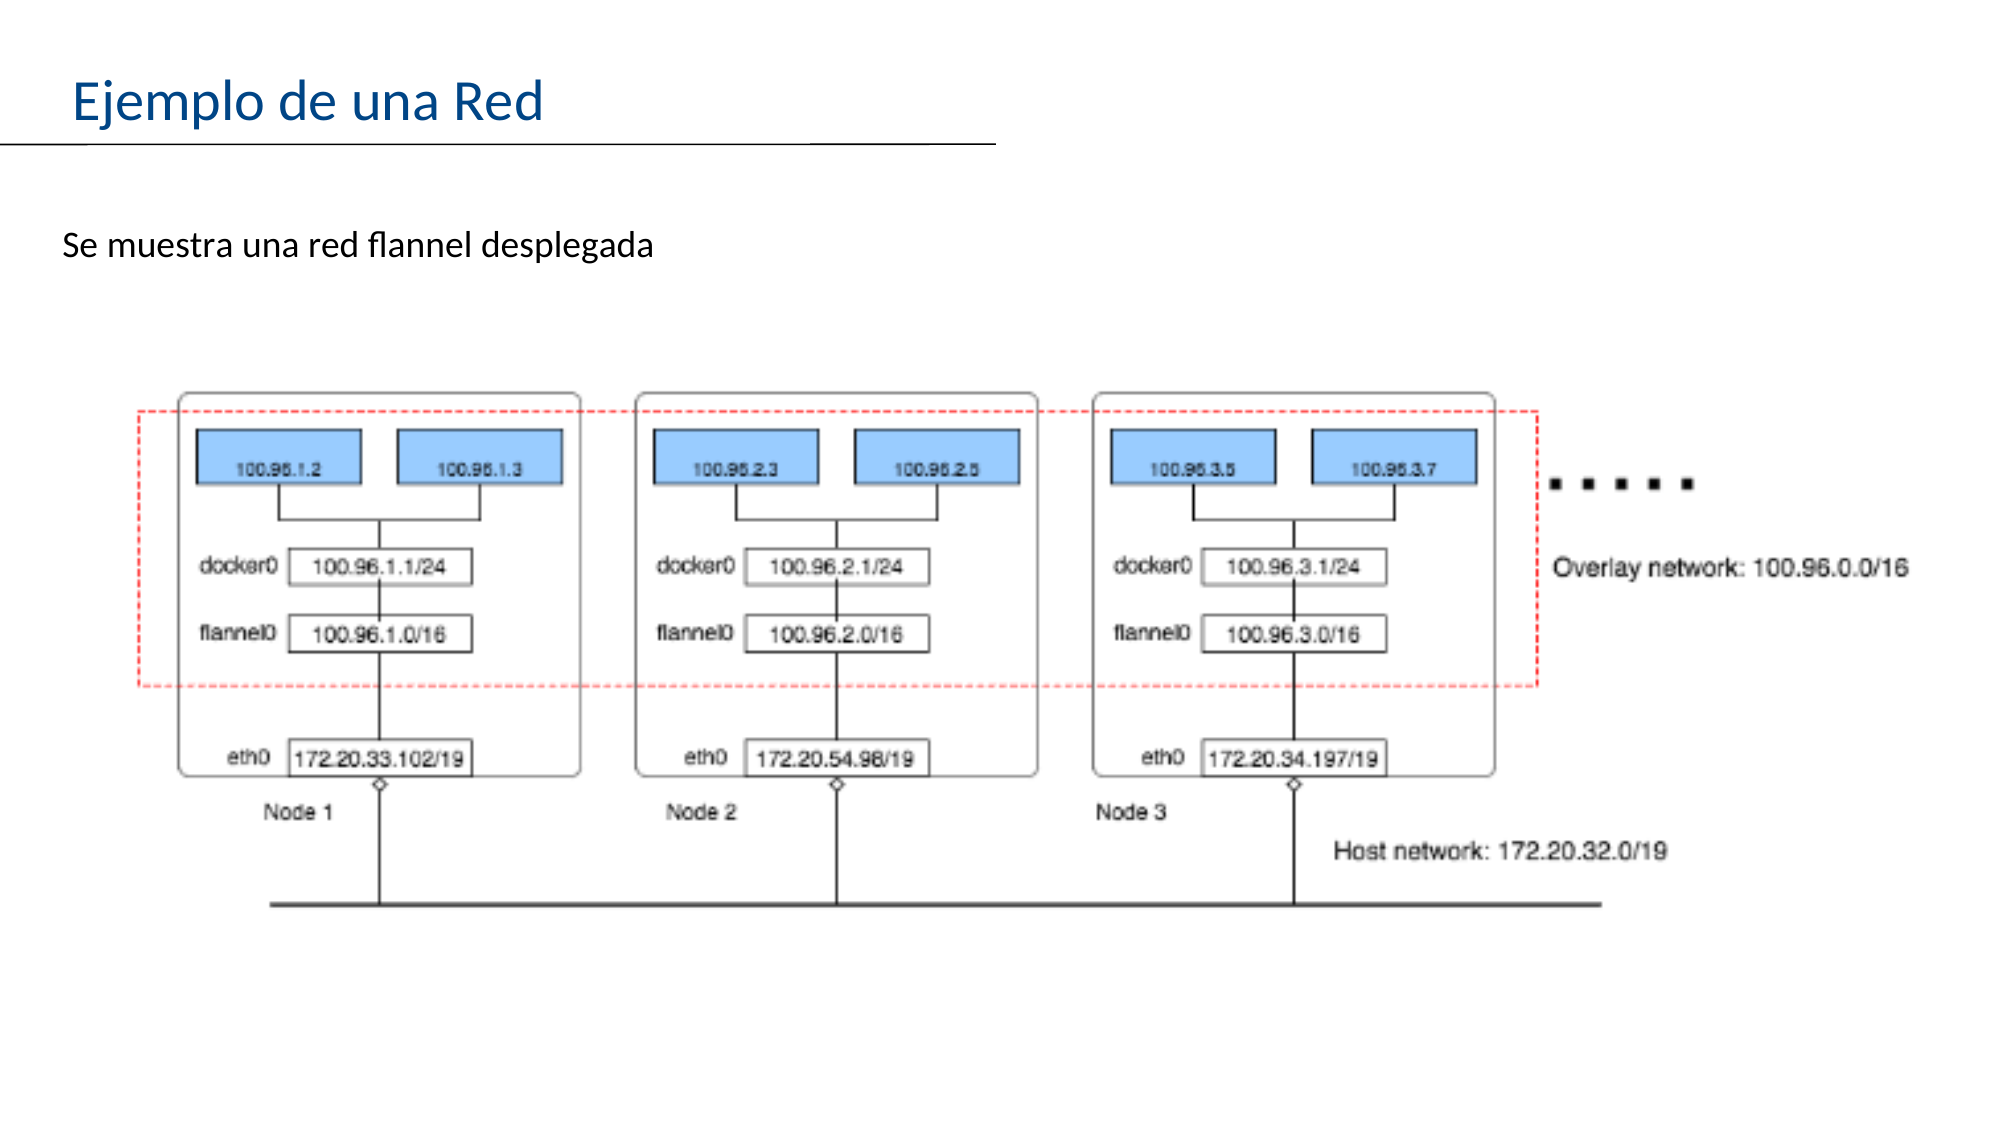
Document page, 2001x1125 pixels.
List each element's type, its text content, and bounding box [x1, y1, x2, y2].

text_box Se muestra una red flannel desplegada [47, 213, 1941, 363]
text_box Ejemplo de una Red [57, 54, 1509, 141]
picture [104, 366, 1949, 945]
